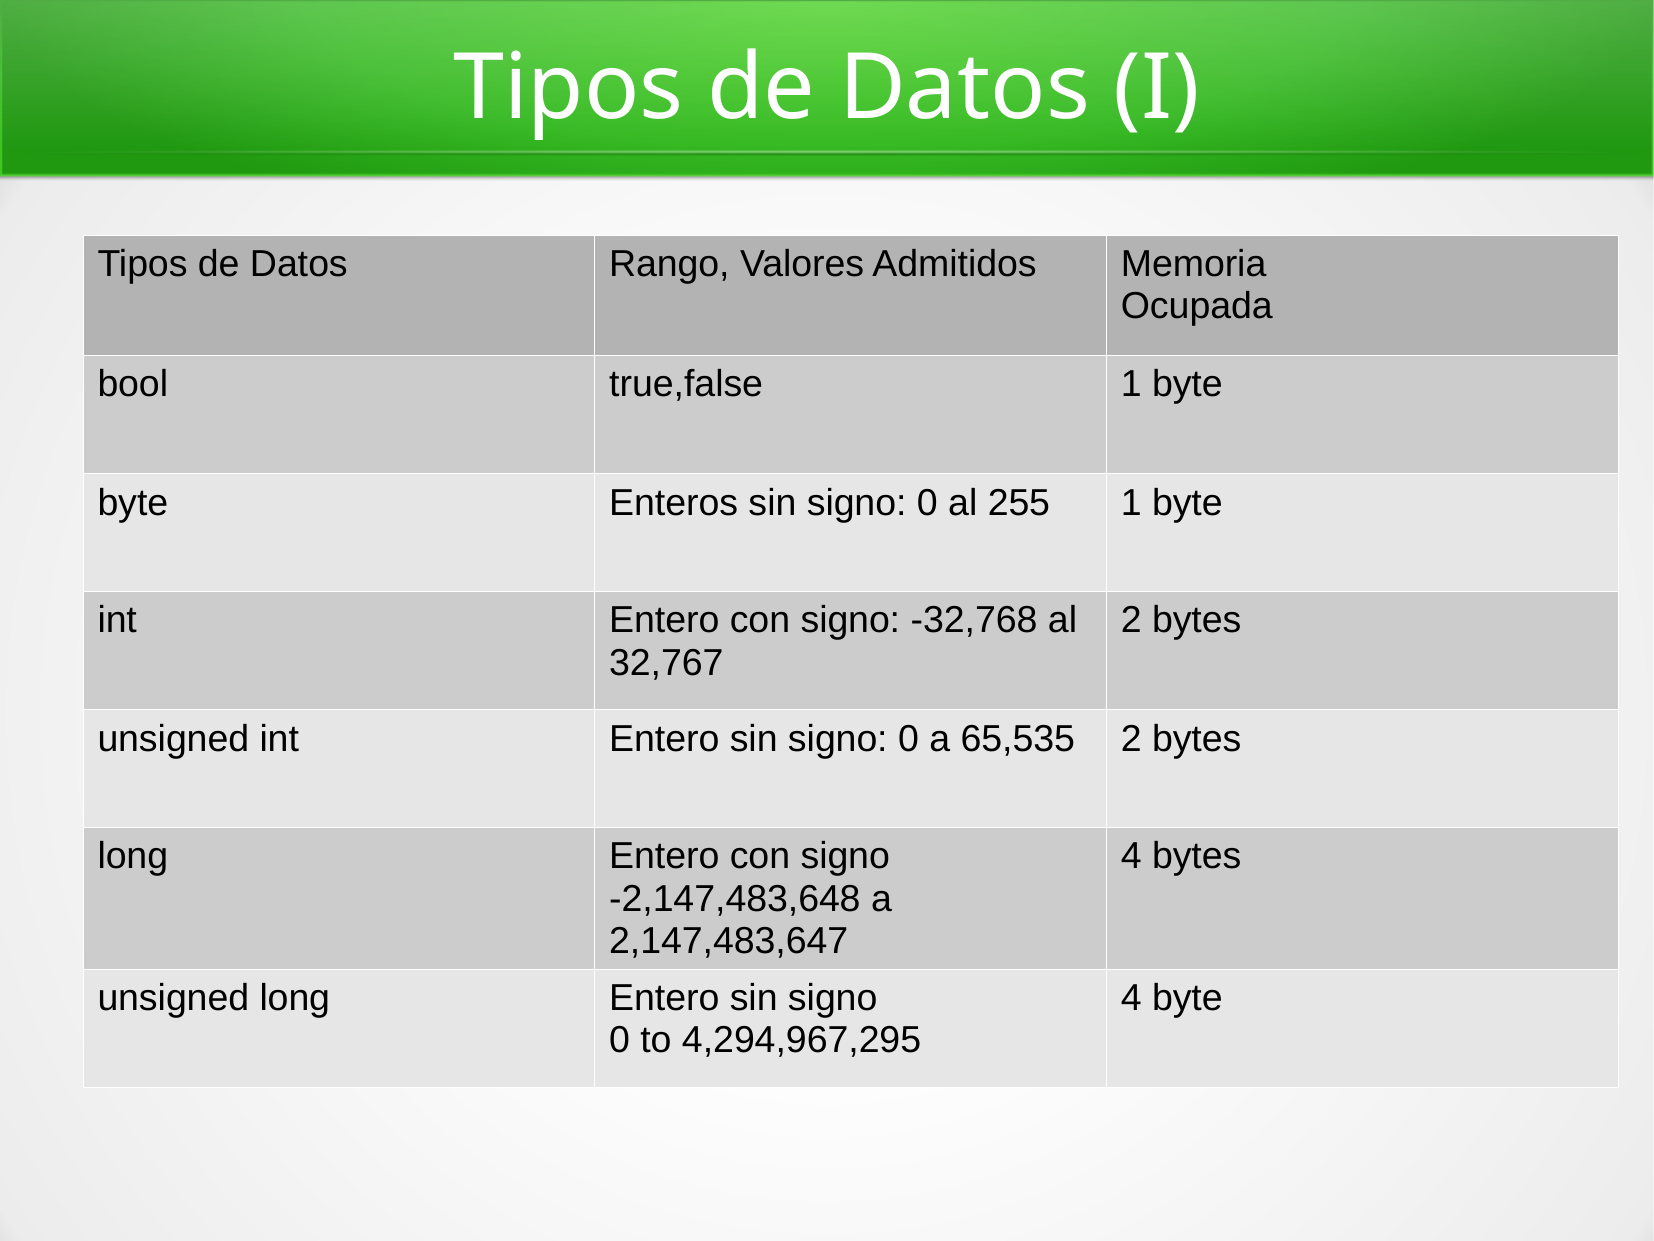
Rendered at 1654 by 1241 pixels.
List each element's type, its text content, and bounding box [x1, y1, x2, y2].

table_cell 4 bytes [1107, 828, 1618, 969]
picture [0, 0, 1654, 1241]
table_cell Entero sin signo: 0 a 65,535 [595, 710, 1106, 827]
table_cell Entero sin signo 0 to 4,294,967,295 [595, 970, 1106, 1087]
table_cell byte [84, 474, 594, 591]
table_cell Enteros sin signo: 0 al 255 [595, 474, 1106, 591]
title Tipos de Datos (I) [82, 11, 1571, 154]
table_cell Entero con signo: -32,768 al 32,767 [595, 592, 1106, 709]
table_cell unsigned int [84, 710, 594, 827]
table_cell 2 bytes [1107, 710, 1618, 827]
table_cell Entero con signo -2,147,483,648 a 2,147,483,647 [595, 828, 1106, 969]
table_cell 1 byte [1107, 474, 1618, 591]
table_cell unsigned long [84, 970, 594, 1087]
table_cell long [84, 828, 594, 969]
table_cell bool [84, 356, 594, 473]
table_cell 4 byte [1107, 970, 1618, 1087]
table_header Tipos de Datos [84, 236, 594, 355]
table_cell true,false [595, 356, 1106, 473]
table_cell int [84, 592, 594, 709]
table_header Memoria Ocupada [1107, 236, 1618, 355]
table_cell 1 byte [1107, 356, 1618, 473]
table_cell 2 bytes [1107, 592, 1618, 709]
table_header Rango, Valores Admitidos [595, 236, 1106, 355]
